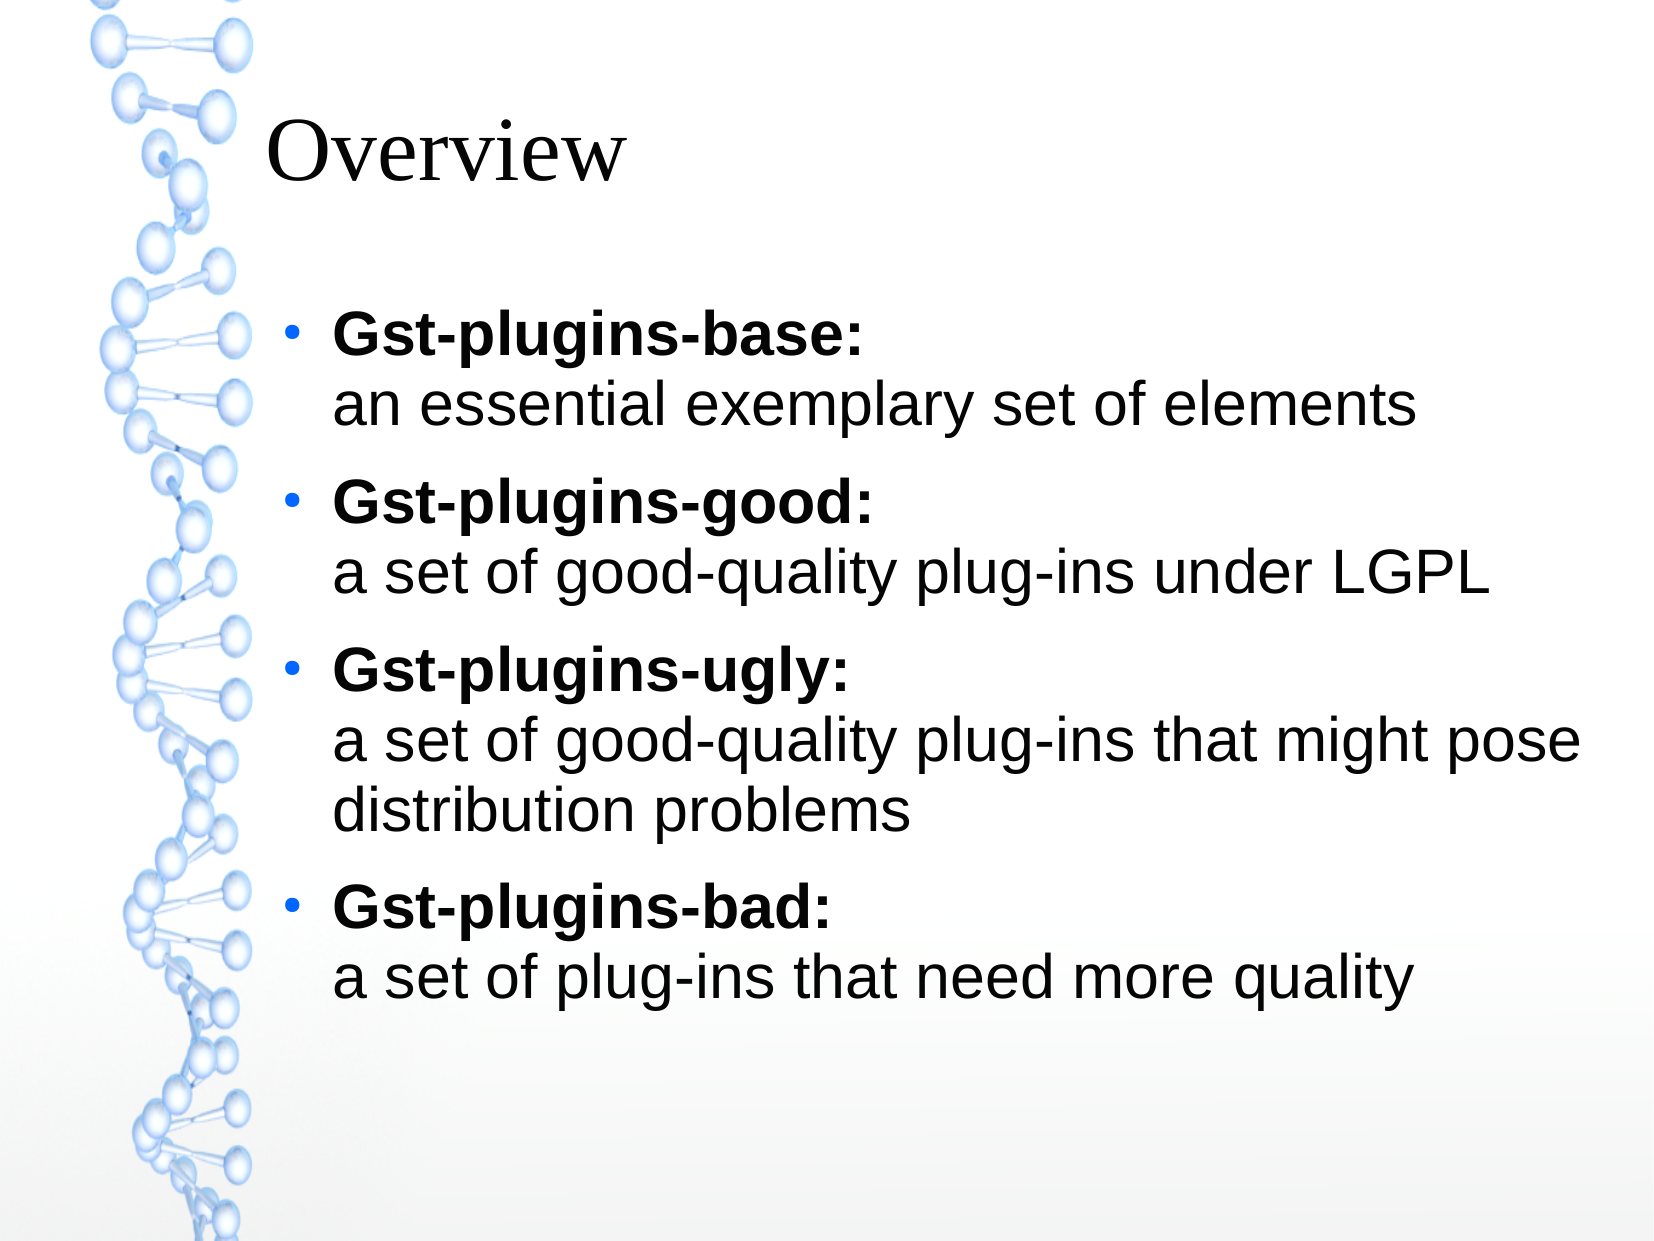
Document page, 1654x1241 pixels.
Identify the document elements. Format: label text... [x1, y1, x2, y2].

list Gst-plugins-base: an essential exemplary set of elements Gst-plugins-good: a set of good-quality plug-ins under LGPL Gst-plugins-ugly: a set of good-quality plug-ins that might pose distribution problems Gst-plugins-bad: a set of plug-ins that need more quality [265, 299, 1595, 1019]
picture [0, 0, 1654, 1241]
title Overview [265, 47, 1595, 252]
